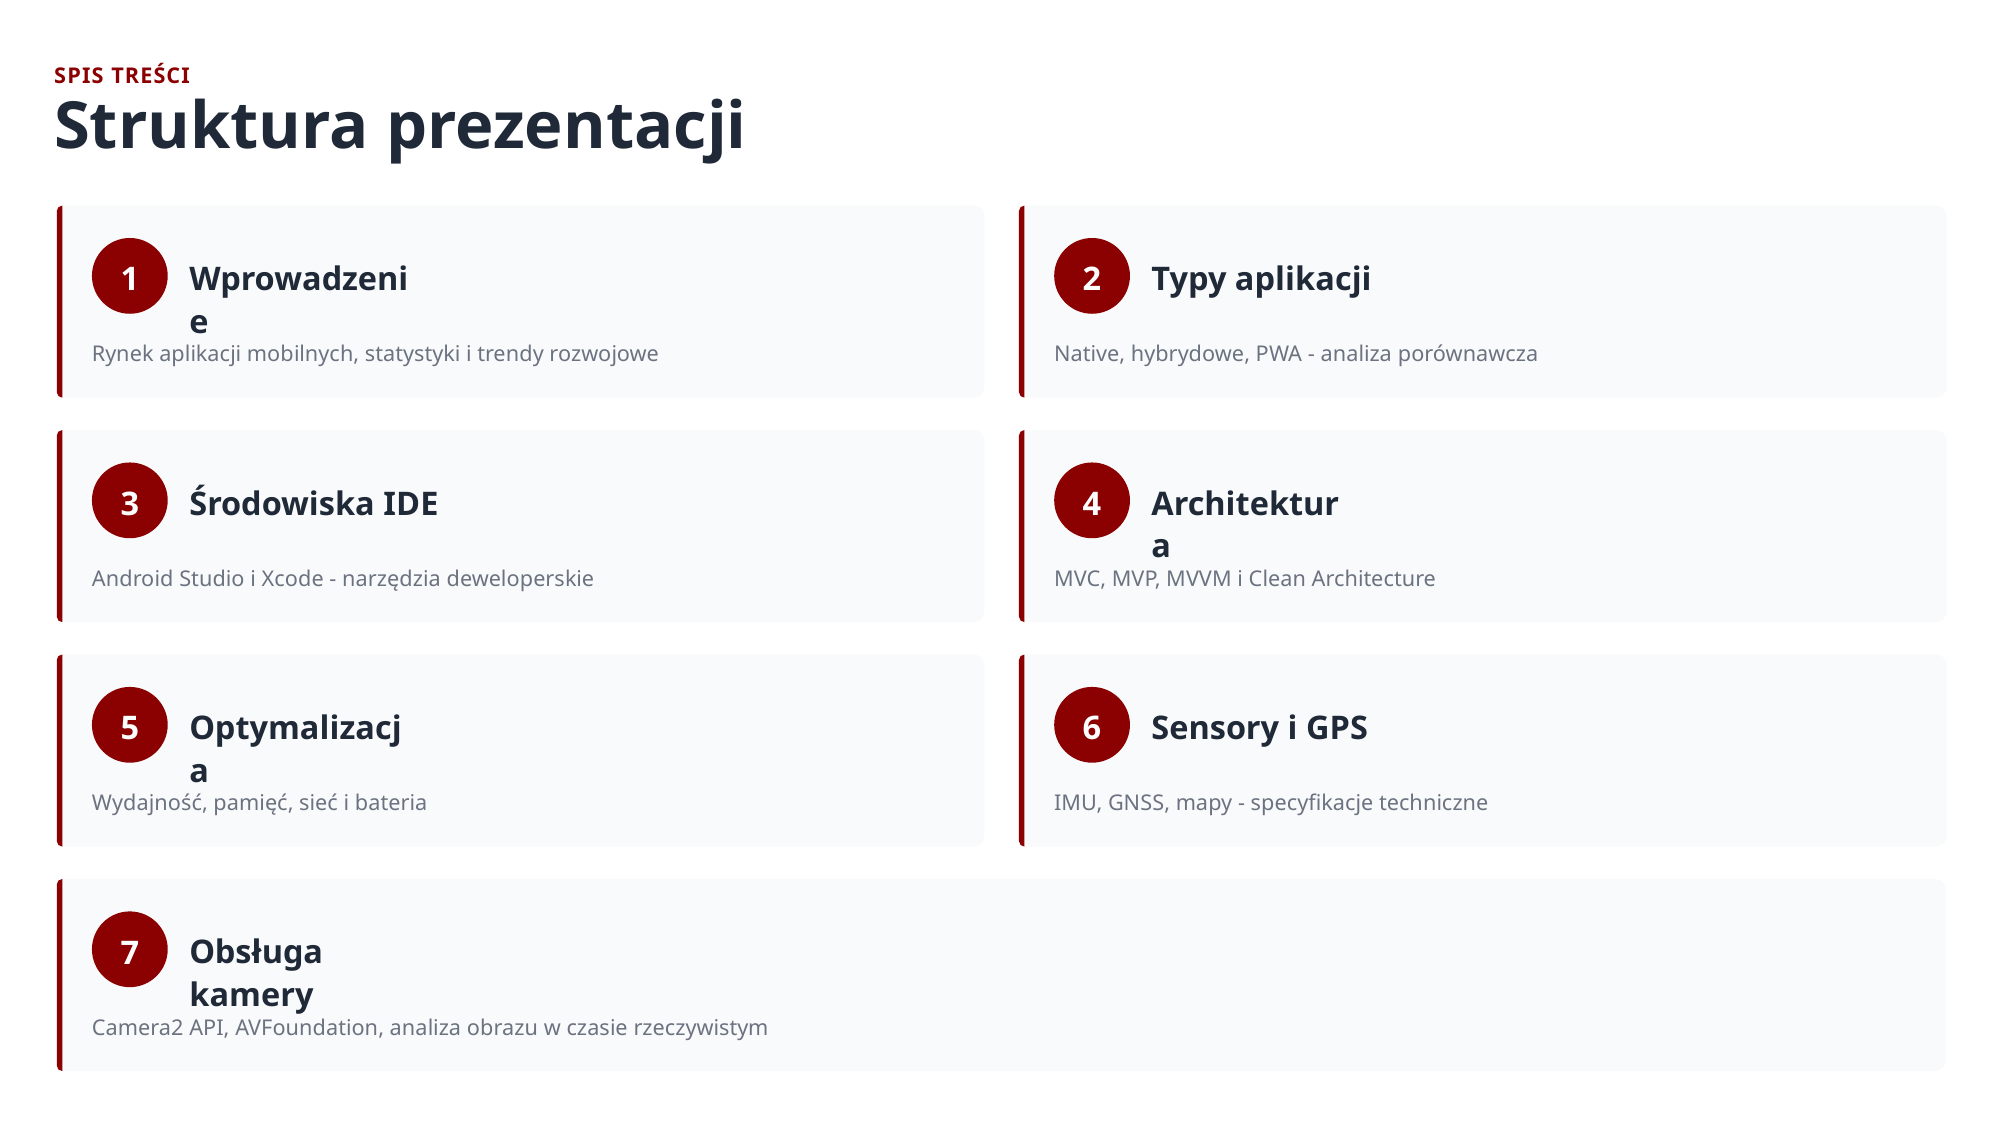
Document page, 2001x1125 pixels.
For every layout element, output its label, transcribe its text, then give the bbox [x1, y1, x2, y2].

text_box 2 [1046, 238, 1138, 314]
text_box 1 [84, 238, 176, 314]
text_box MVC, MVP, MVVM i Clean Architecture [1054, 554, 1925, 590]
text_box 7 [84, 911, 176, 987]
text_box Optymalizacja [189, 703, 414, 746]
text_box Wprowadzenie [189, 254, 426, 298]
text_box Camera2 API, AVFoundation, analiza obrazu w czasie rzeczywistym [92, 1003, 1924, 1039]
text_box Obsługa kamery [189, 928, 442, 971]
text_box 5 [84, 687, 176, 763]
text_box Architektura [1151, 479, 1358, 522]
text_box Środowiska IDE [189, 479, 442, 522]
text_box Rynek aplikacji mobilnych, statystyki i trendy rozwojowe [92, 330, 963, 365]
text_box Native, hybrydowe, PWA - analiza porównawcza [1054, 330, 1925, 365]
text_box [56, 878, 1946, 1072]
text_box 4 [1046, 462, 1138, 538]
text_box SPIS TREŚCI [54, 54, 1957, 87]
text_box Struktura prezentacji [54, 97, 1978, 162]
text_box [1018, 430, 1947, 623]
text_box [1018, 205, 1947, 398]
text_box Typy aplikacji [1152, 254, 1375, 298]
text_box 3 [84, 462, 176, 538]
text_box [1018, 654, 1947, 847]
text_box Sensory i GPS [1151, 703, 1376, 746]
text_box Wydajność, pamięć, sieć i bateria [92, 779, 963, 814]
text_box [56, 430, 985, 623]
text_box [56, 205, 985, 398]
text_box 6 [1046, 687, 1138, 763]
text_box Android Studio i Xcode - narzędzia deweloperskie [92, 554, 963, 590]
text_box IMU, GNSS, mapy - specyfikacje techniczne [1054, 779, 1925, 814]
text_box [56, 654, 985, 847]
